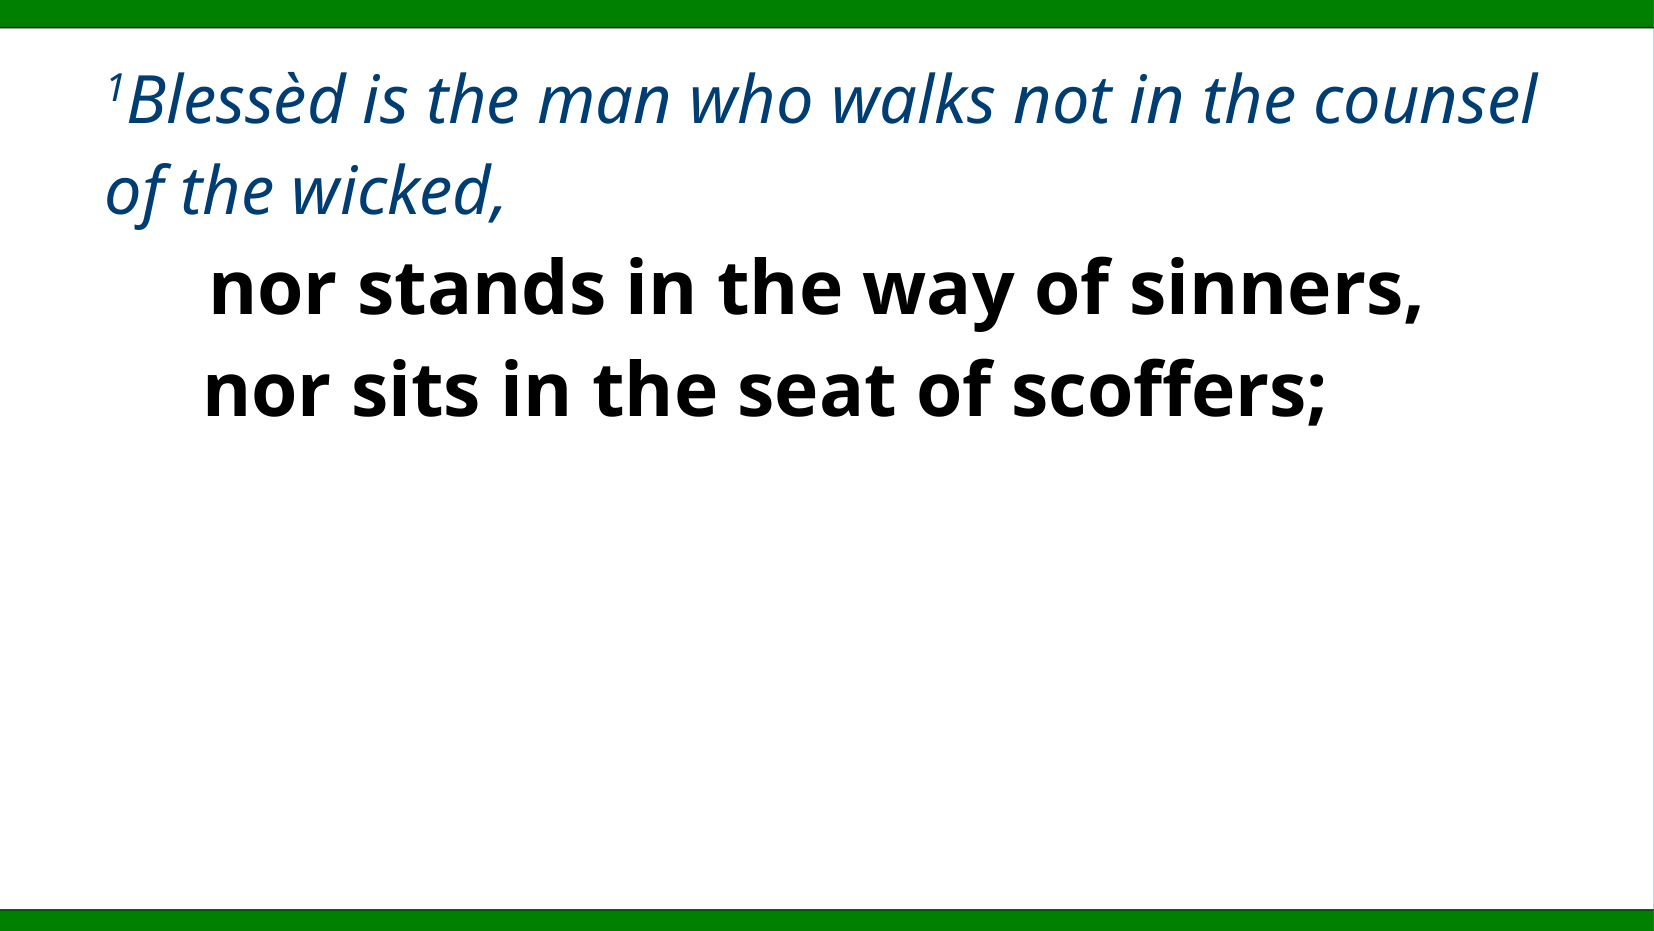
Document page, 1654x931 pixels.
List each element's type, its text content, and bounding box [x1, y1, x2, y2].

picture [0, 0, 1654, 931]
text_box 1Blessèd is the man who walks not in the counsel of the wicked, nor stands in the way of sinners, nor sits in the seat of scoffers; [90, 45, 1561, 437]
